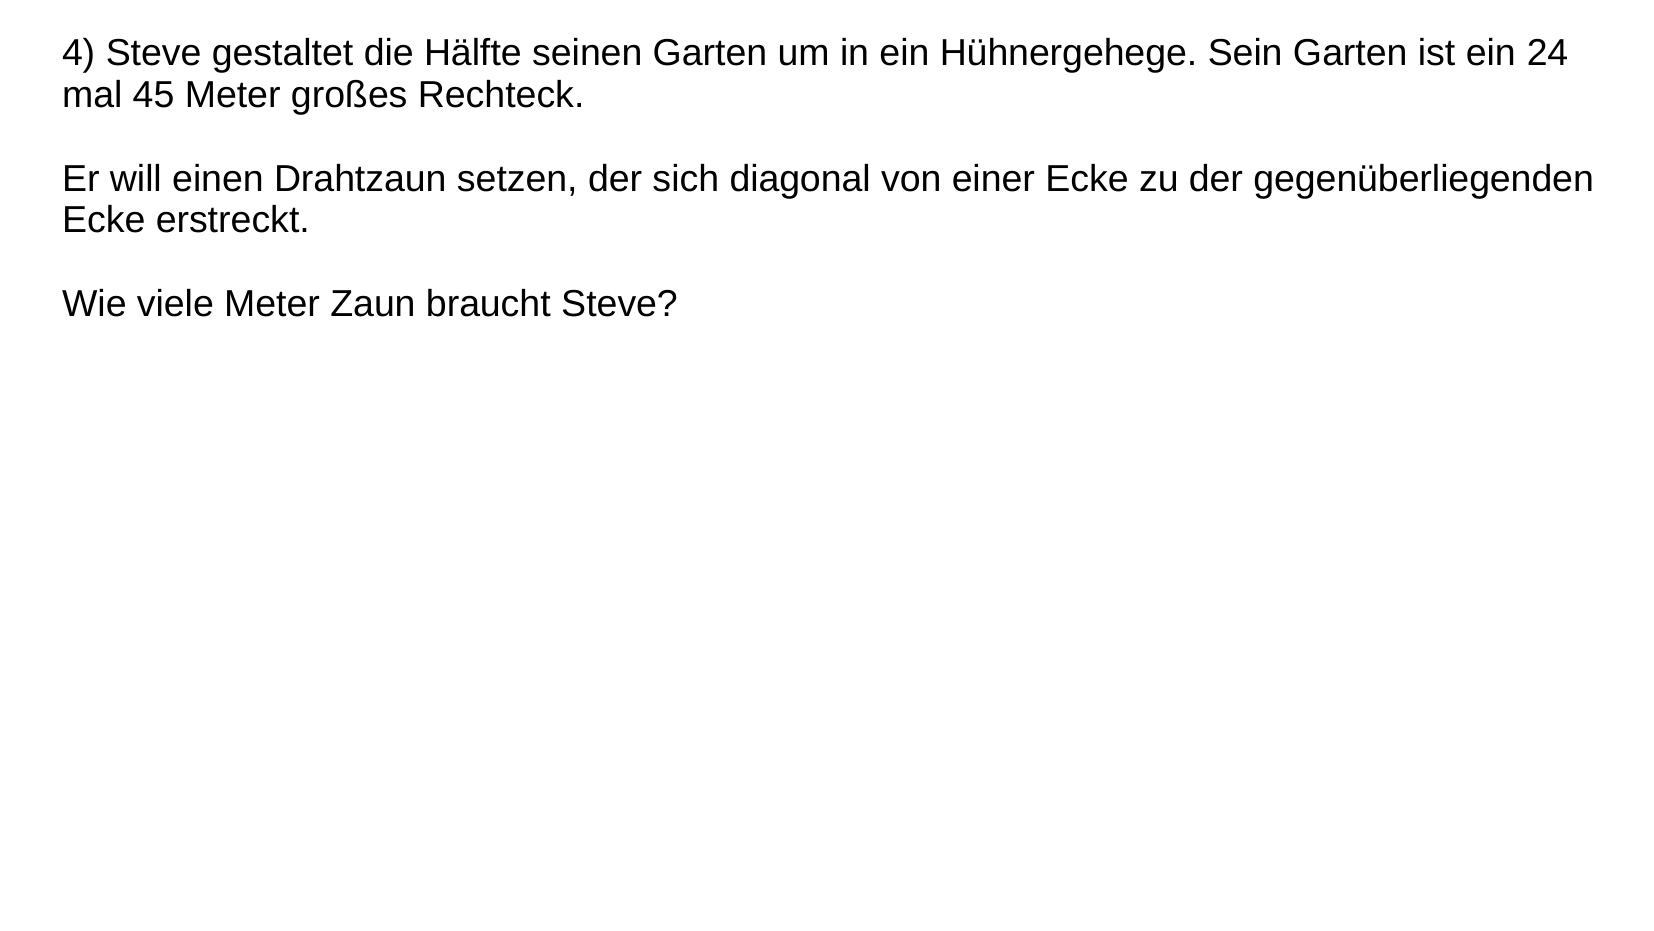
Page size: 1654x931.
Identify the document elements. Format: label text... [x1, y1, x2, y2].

text_box 4) Steve gestaltet die Hälfte seinen Garten um in ein Hühnergehege. Sein Garten ist ein ‍24 mal 45 Meter großes Rechteck. Er will einen Drahtzaun setzen, der sich diagonal von einer Ecke zu der gegenüberliegenden Ecke erstreckt. Wie viele Meter Zaun braucht Steve? [47, 23, 1630, 333]
